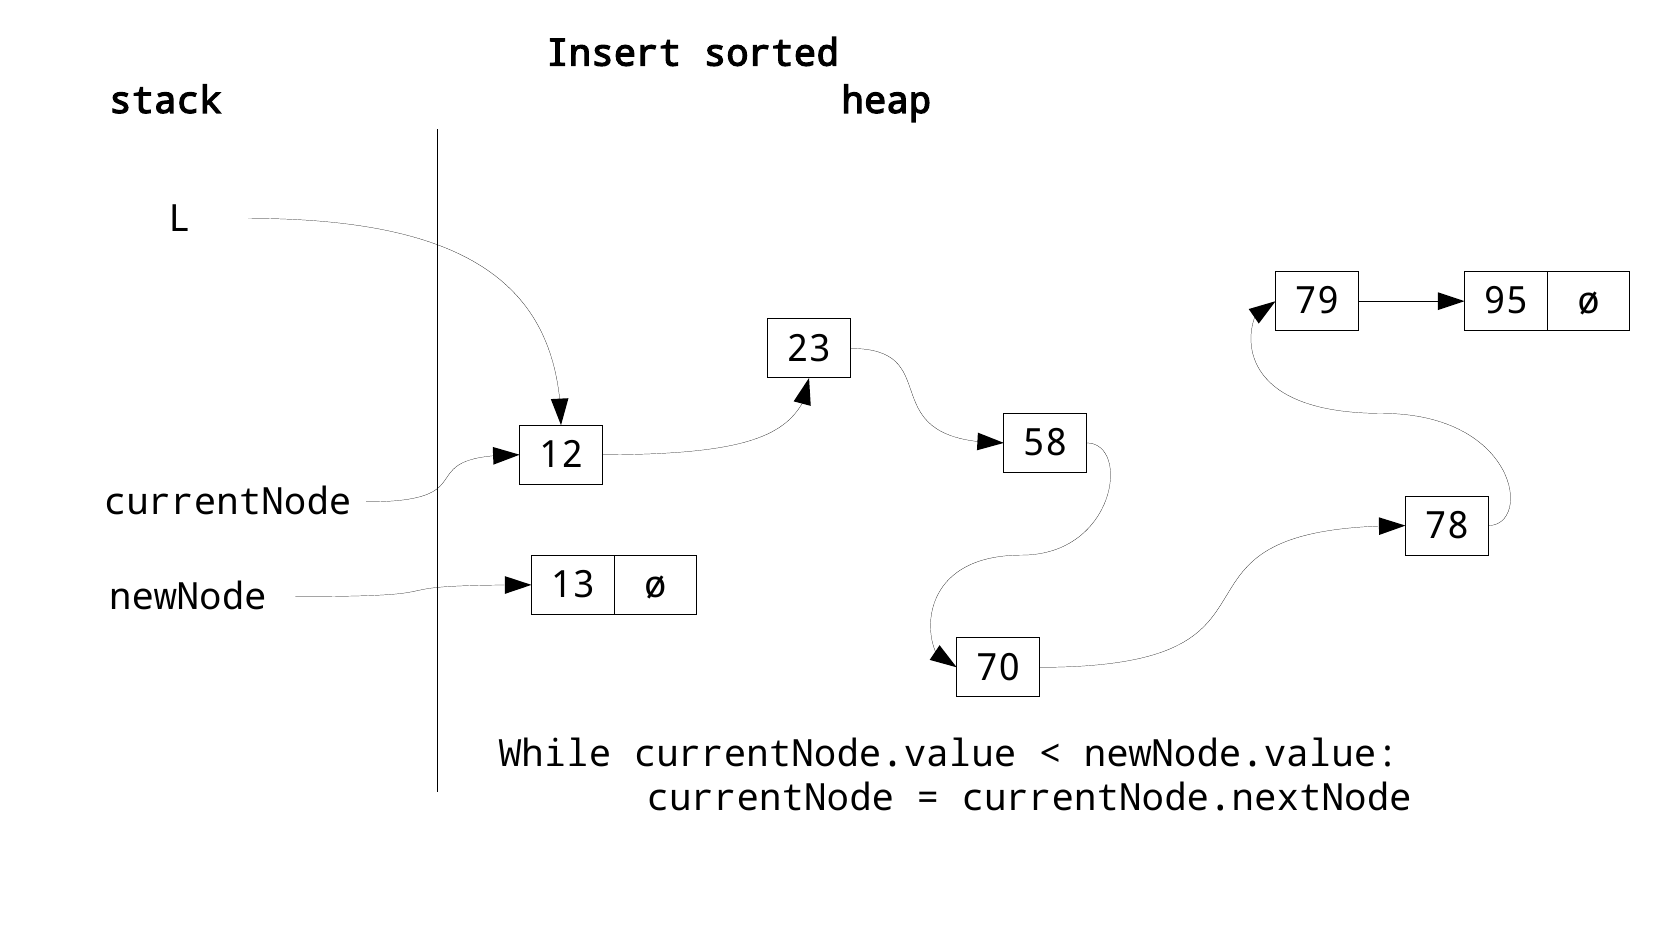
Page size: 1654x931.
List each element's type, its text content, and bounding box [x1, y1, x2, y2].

text_box 23 [767, 318, 851, 378]
text_box While currentNode.value < newNode.value: currentNode = currentNode.nextNode [484, 724, 1654, 915]
text_box 13 [531, 555, 615, 615]
text_box currentNode [88, 472, 367, 532]
text_box 79 [1275, 271, 1359, 331]
text_box heap [826, 70, 1040, 130]
text_box 70 [956, 637, 1040, 697]
text_box ø [615, 555, 697, 615]
text_box 12 [519, 425, 603, 485]
text_box 95 [1464, 271, 1547, 331]
text_box L [153, 188, 249, 248]
text_box 78 [1405, 496, 1489, 556]
text_box newNode [94, 567, 296, 626]
text_box stack [94, 70, 308, 130]
text_box Insert sorted [531, 23, 1028, 83]
text_box 58 [1003, 413, 1087, 473]
text_box ø [1547, 271, 1630, 331]
